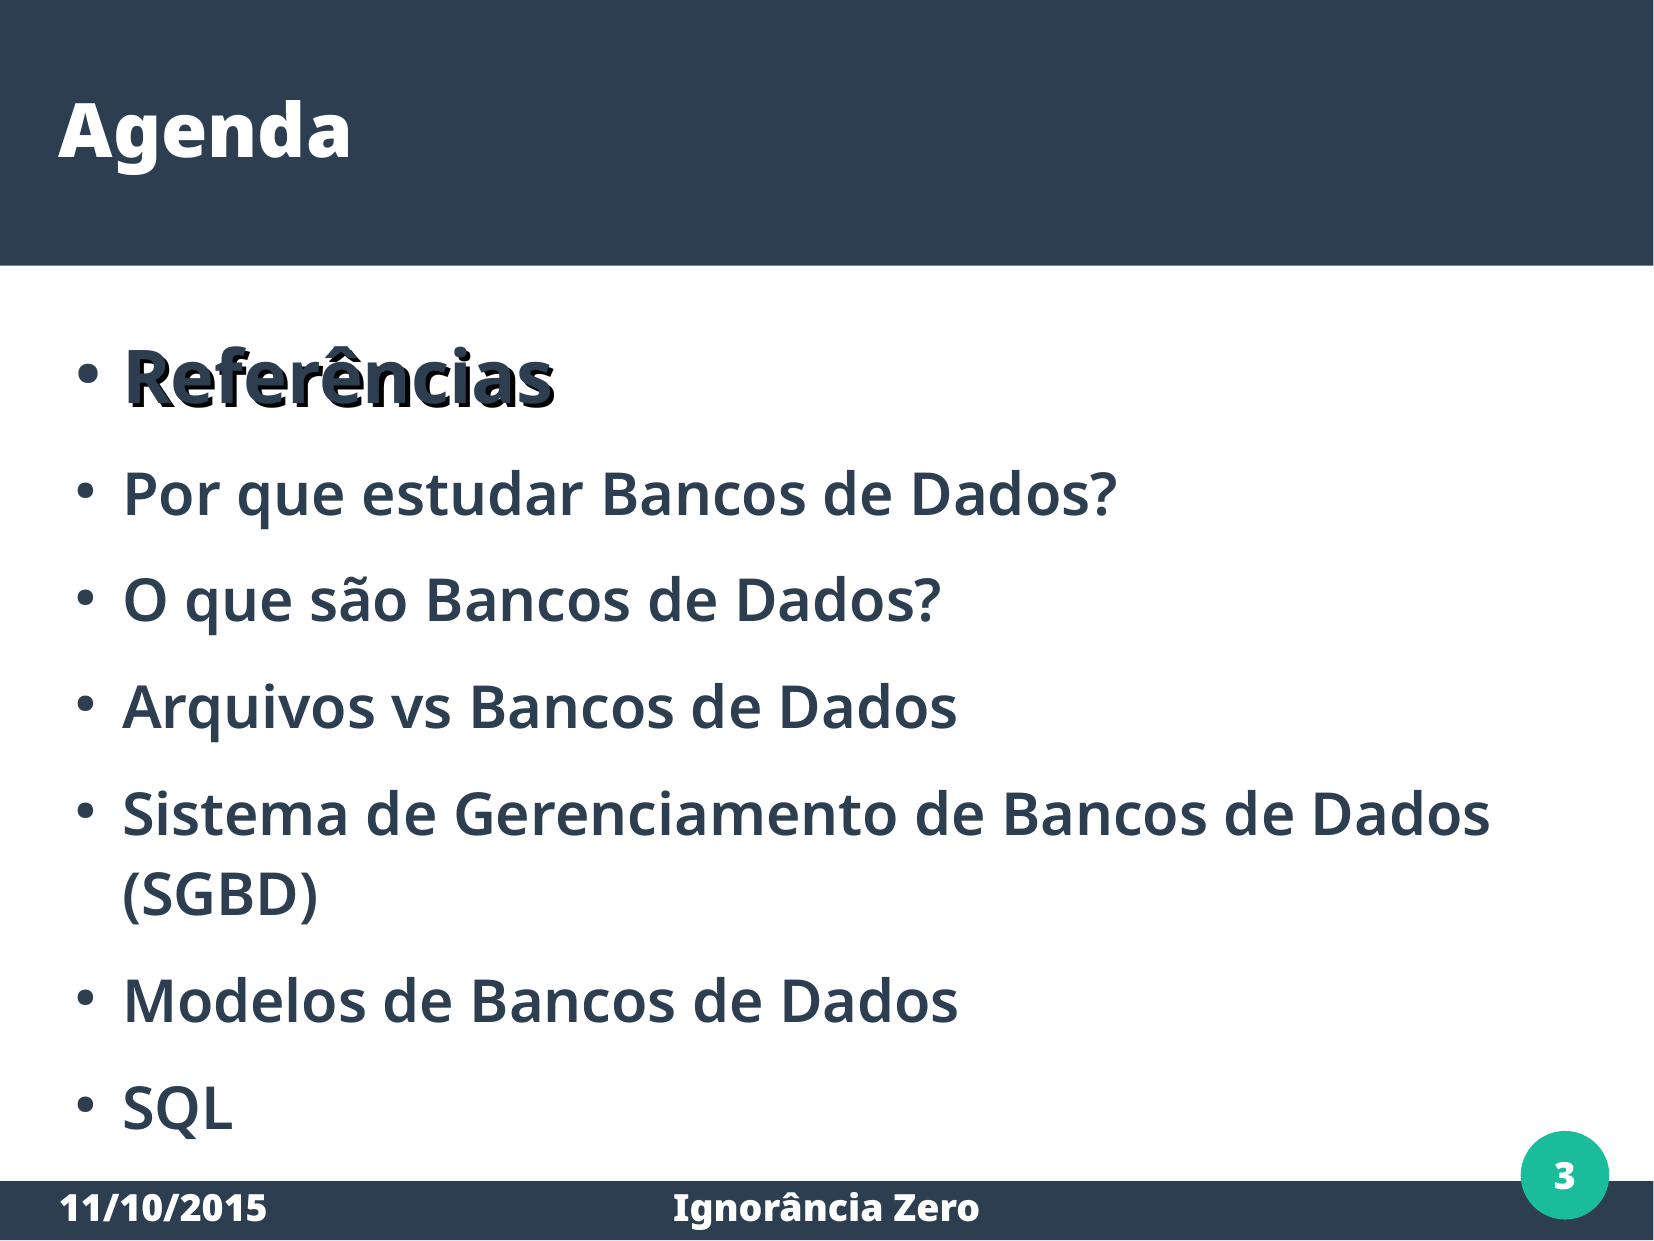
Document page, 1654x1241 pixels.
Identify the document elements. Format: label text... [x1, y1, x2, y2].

title Agenda [59, 49, 1595, 207]
list Referências Por que estudar Bancos de Dados? O que são Bancos de Dados? Arquivos vs Bancos de Dados Sistema de Gerenciamento de Bancos de Dados (SGBD) Modelos de Bancos de Dados SQL [59, 324, 1595, 1152]
